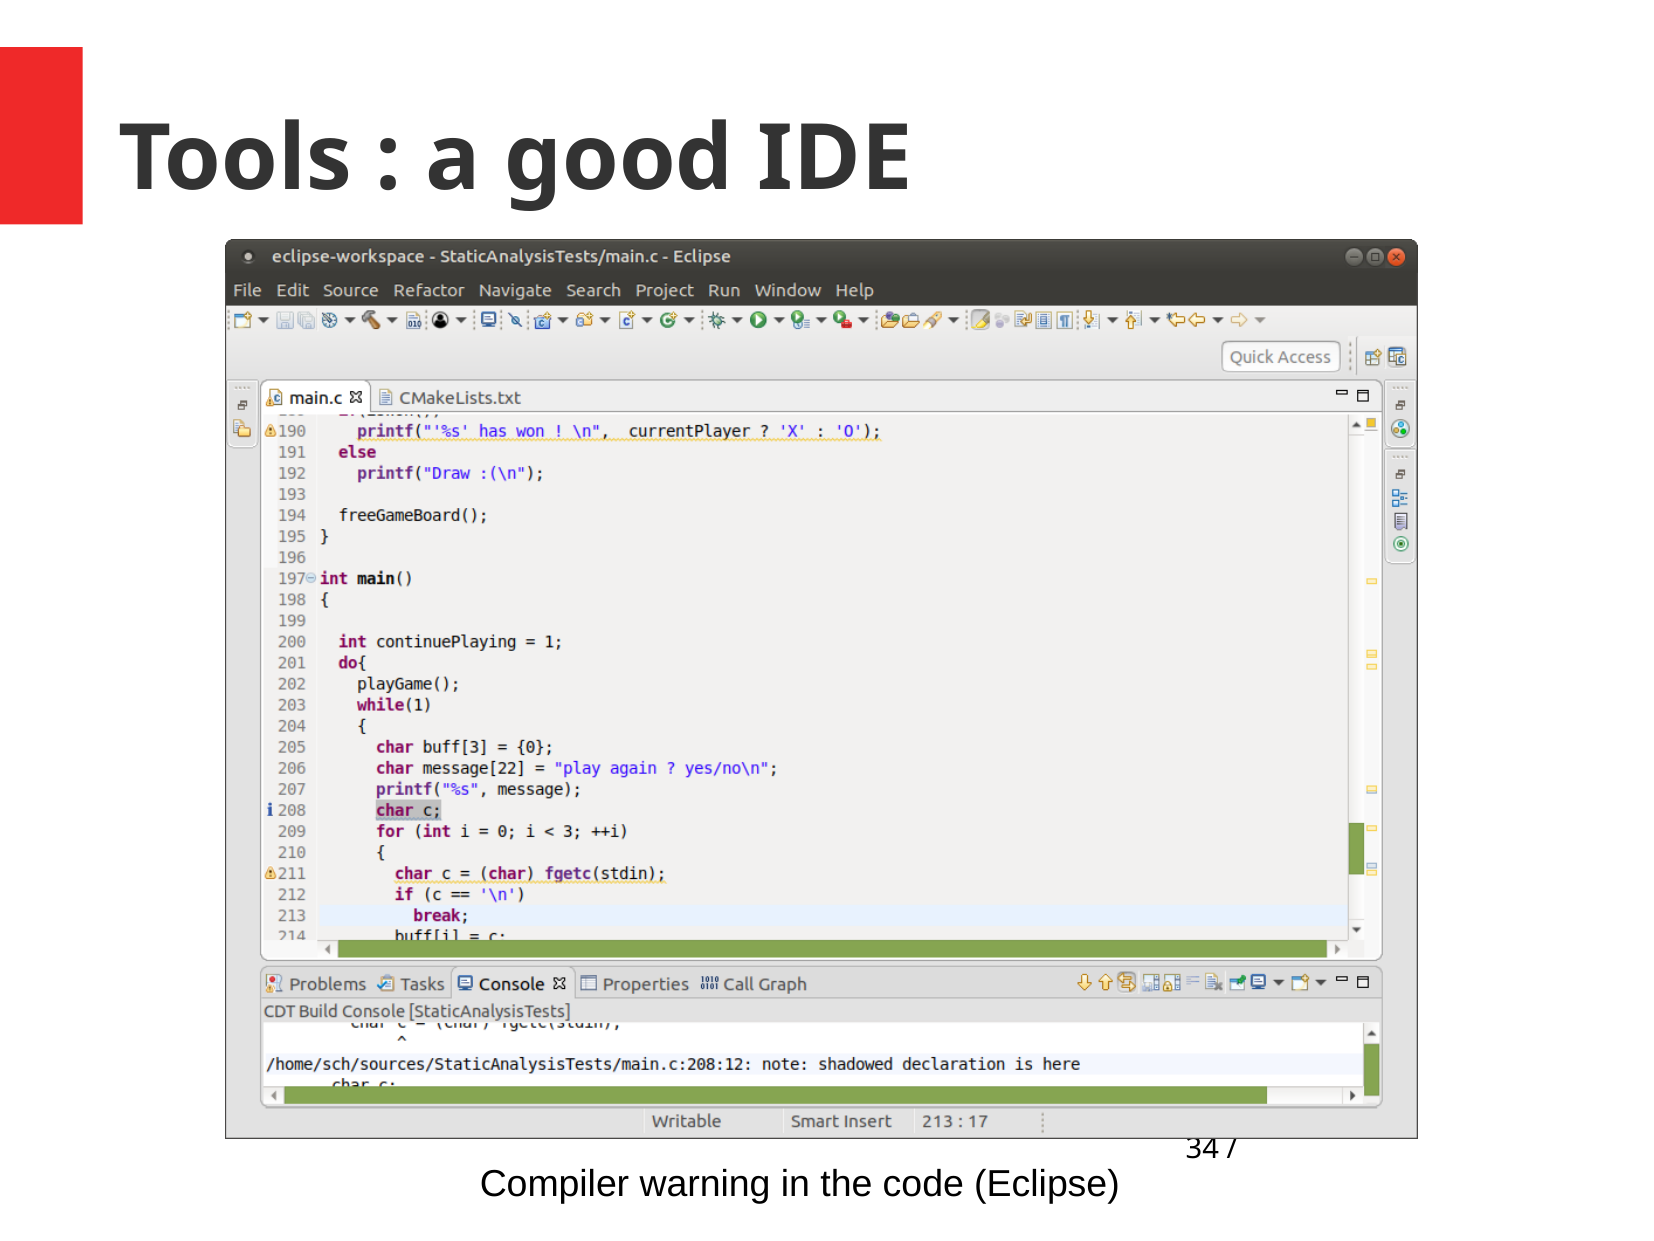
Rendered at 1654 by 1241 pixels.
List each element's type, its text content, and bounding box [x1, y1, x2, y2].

picture [225, 240, 1418, 1139]
text_box / [1185, 1129, 1571, 1216]
text_box Compiler warning in the code (Eclipse) [465, 1155, 1291, 1212]
title Tools : a good IDE [118, 49, 1571, 257]
